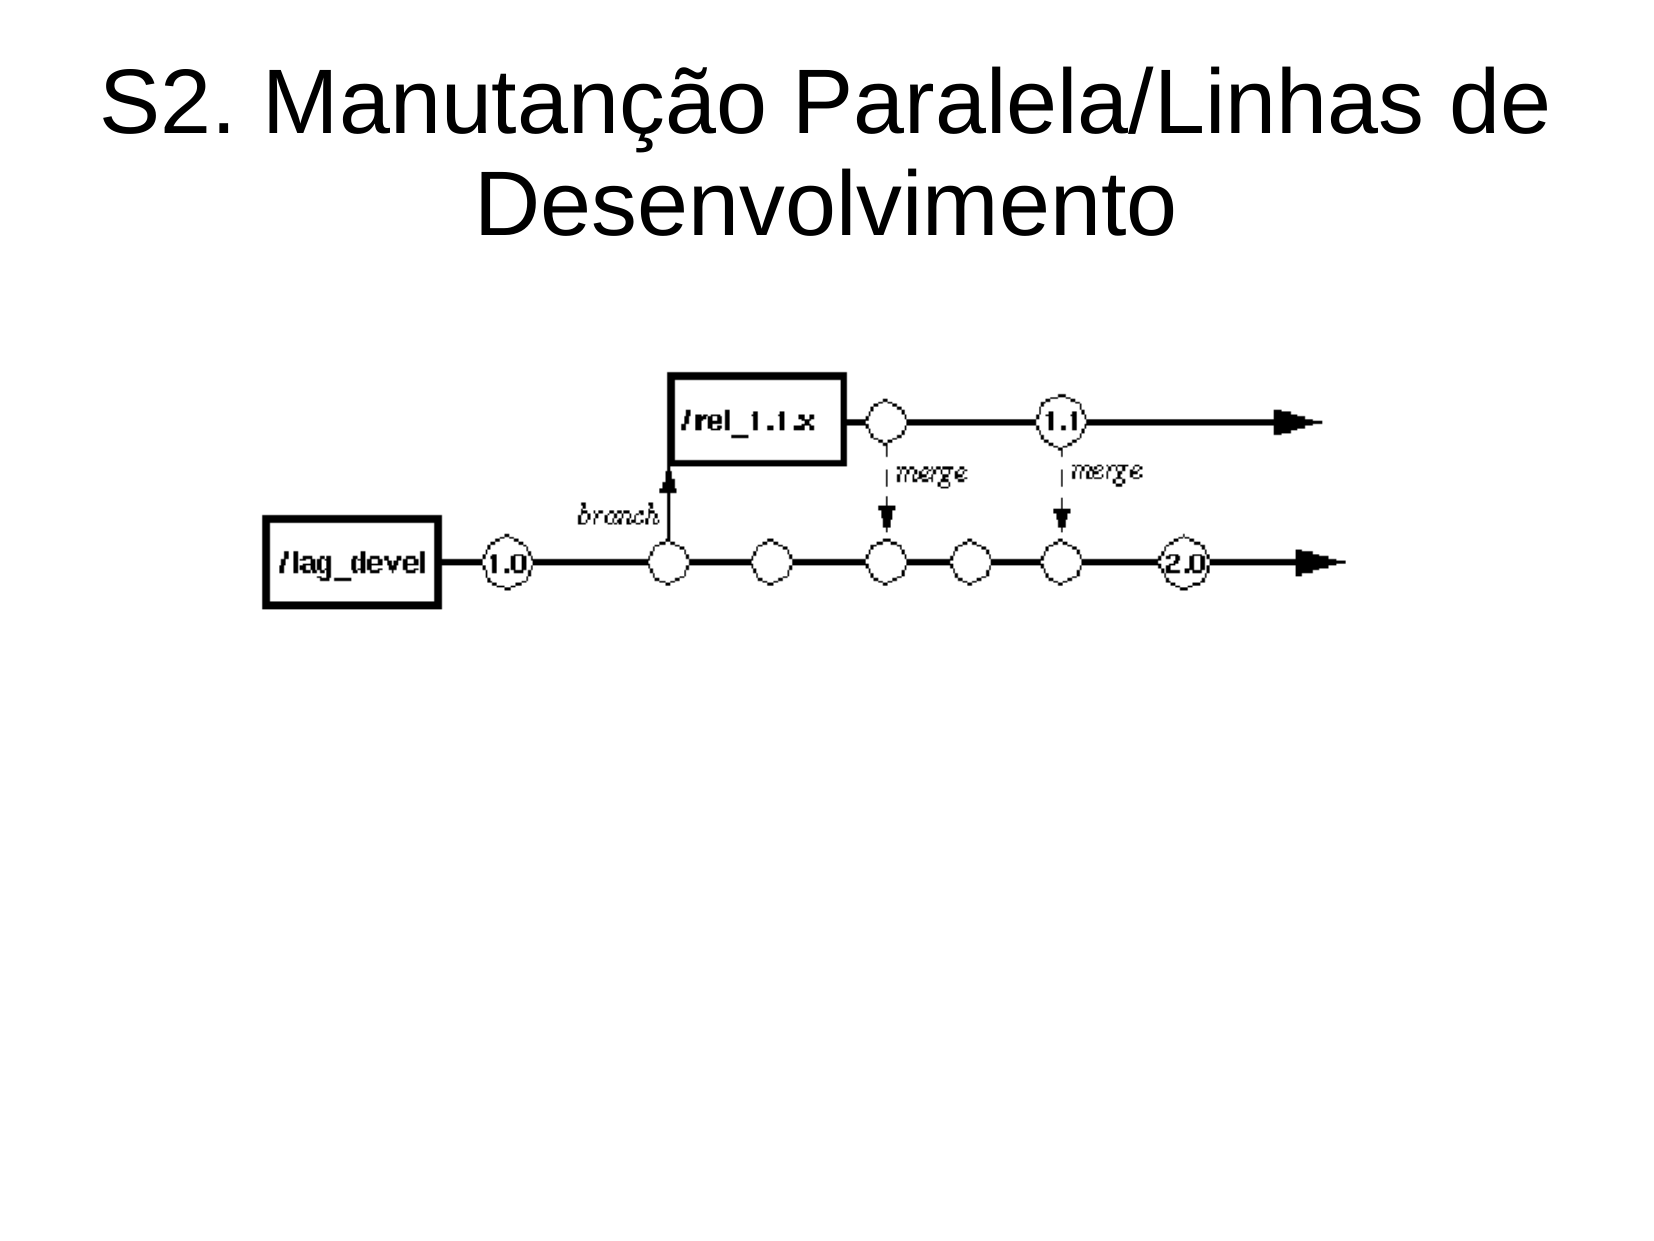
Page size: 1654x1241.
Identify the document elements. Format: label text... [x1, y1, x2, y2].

title S2. Manutanção Paralela/Linhas de Desenvolvimento [82, 49, 1571, 257]
picture [239, 330, 1371, 619]
